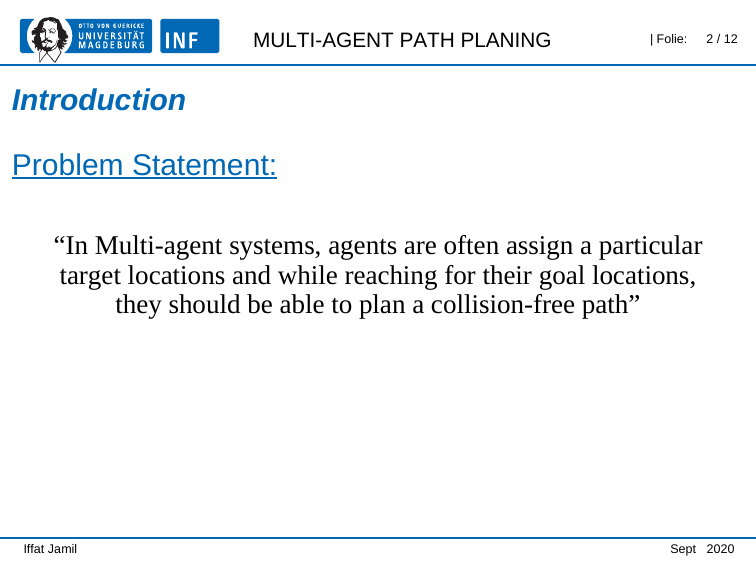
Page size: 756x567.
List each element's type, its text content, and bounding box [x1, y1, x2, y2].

text_box [0, 66, 756, 537]
text_box | Folie: [650, 32, 688, 47]
text_box [0, 0, 756, 64]
text_box Iffat Jamil [20, 542, 86, 557]
text_box Introduction [11, 83, 187, 117]
text_box MULTI-AGENT PATH PLANING [253, 29, 552, 53]
text_box 2020 [706, 542, 735, 557]
text_box Problem Statement: [11, 148, 278, 182]
text_box 2 / 12 [706, 32, 738, 47]
text_box [0, 539, 756, 567]
text_box Sept [649, 542, 697, 557]
text_box “In Multi-agent systems, agents are often assign a particular target locations and while reaching for their goal locations, they should be able to plan a collision-free path” [34, 230, 722, 320]
